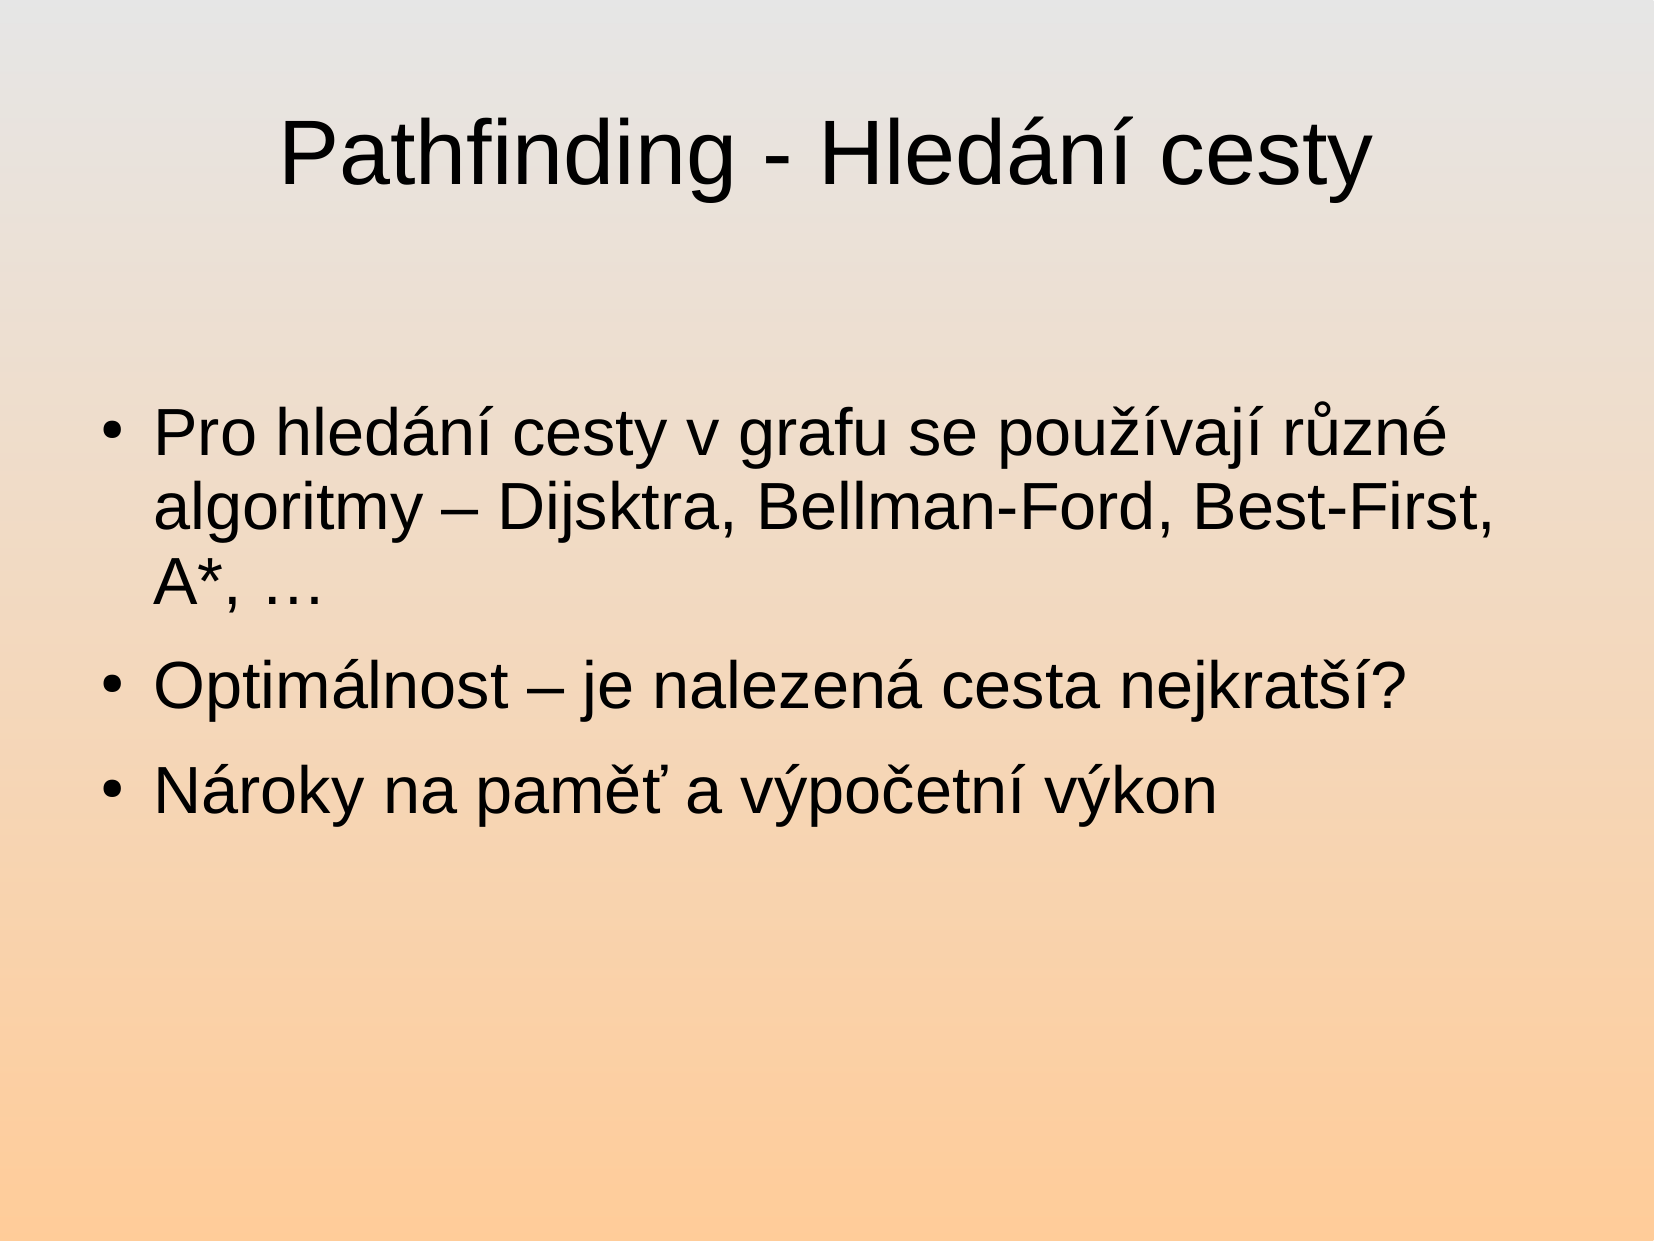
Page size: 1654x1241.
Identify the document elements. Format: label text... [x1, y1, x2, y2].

title Pathfinding - Hledání cesty [82, 56, 1571, 250]
list Pro hledání cesty v grafu se používají různé algoritmy – Dijsktra, Bellman-Ford, Best-First, A*, … Optimálnost – je nalezená cesta nejkratší? Nároky na paměť a výpočetní výkon [82, 290, 1571, 1094]
